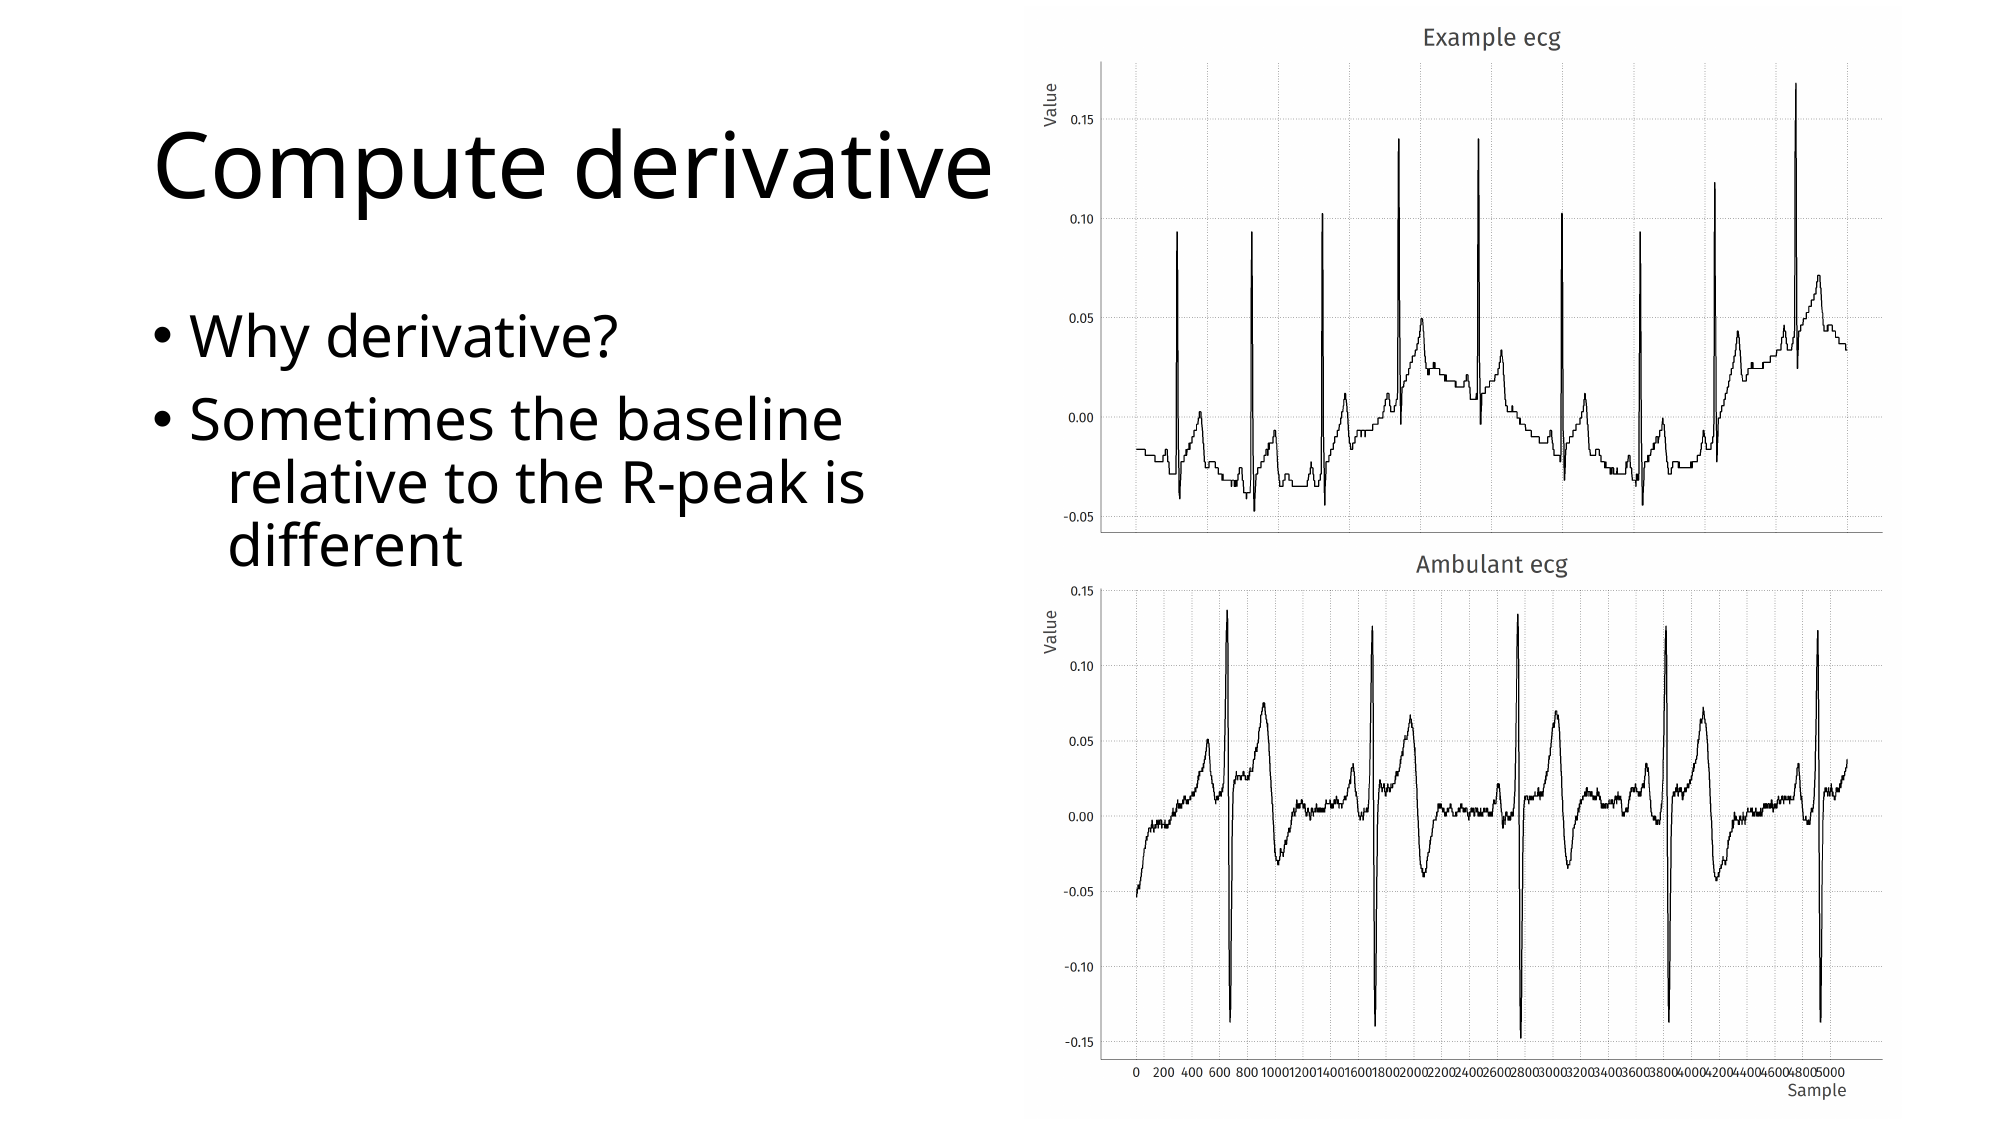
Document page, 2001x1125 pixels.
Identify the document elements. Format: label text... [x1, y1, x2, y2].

picture [1024, 6, 1902, 1119]
list Why derivative? Sometimes the baseline relative to the R-peak is different [137, 299, 1000, 1014]
title Compute derivative [137, 59, 1024, 278]
